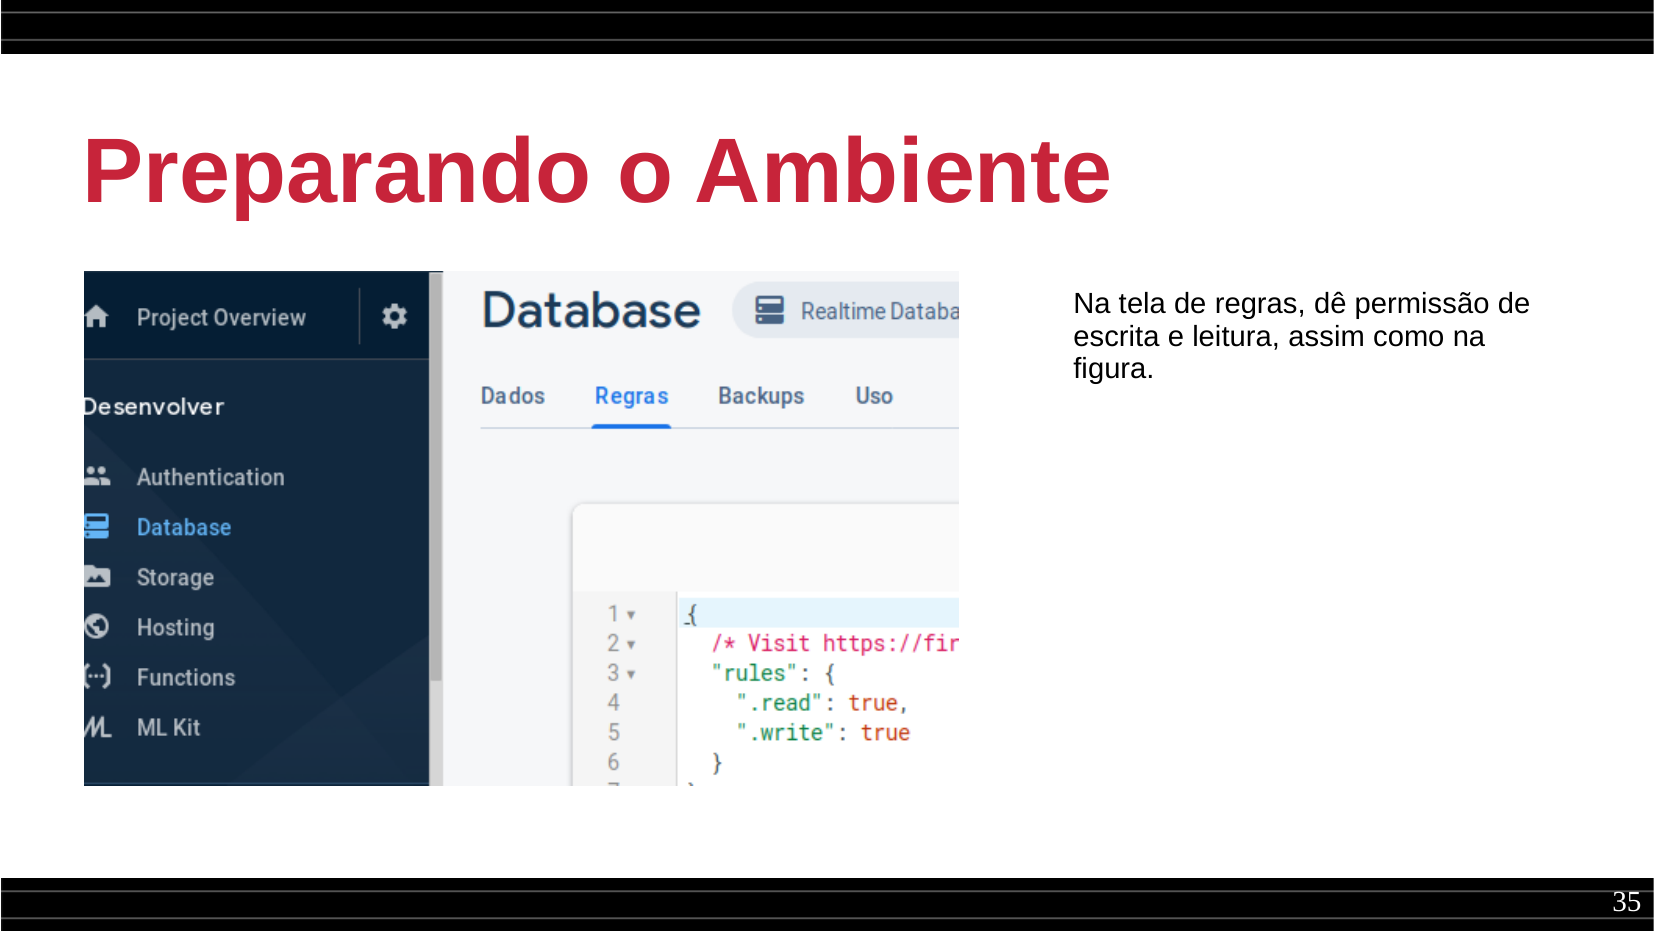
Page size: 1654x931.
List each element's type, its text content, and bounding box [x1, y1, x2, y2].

picture [1, 0, 1654, 54]
picture [84, 271, 959, 786]
picture [1, 878, 1654, 931]
title Preparando o Ambiente [82, 92, 1571, 249]
text_box Na tela de regras, dê permissão de escrita e leitura, assim como na figura. [1058, 279, 1578, 393]
